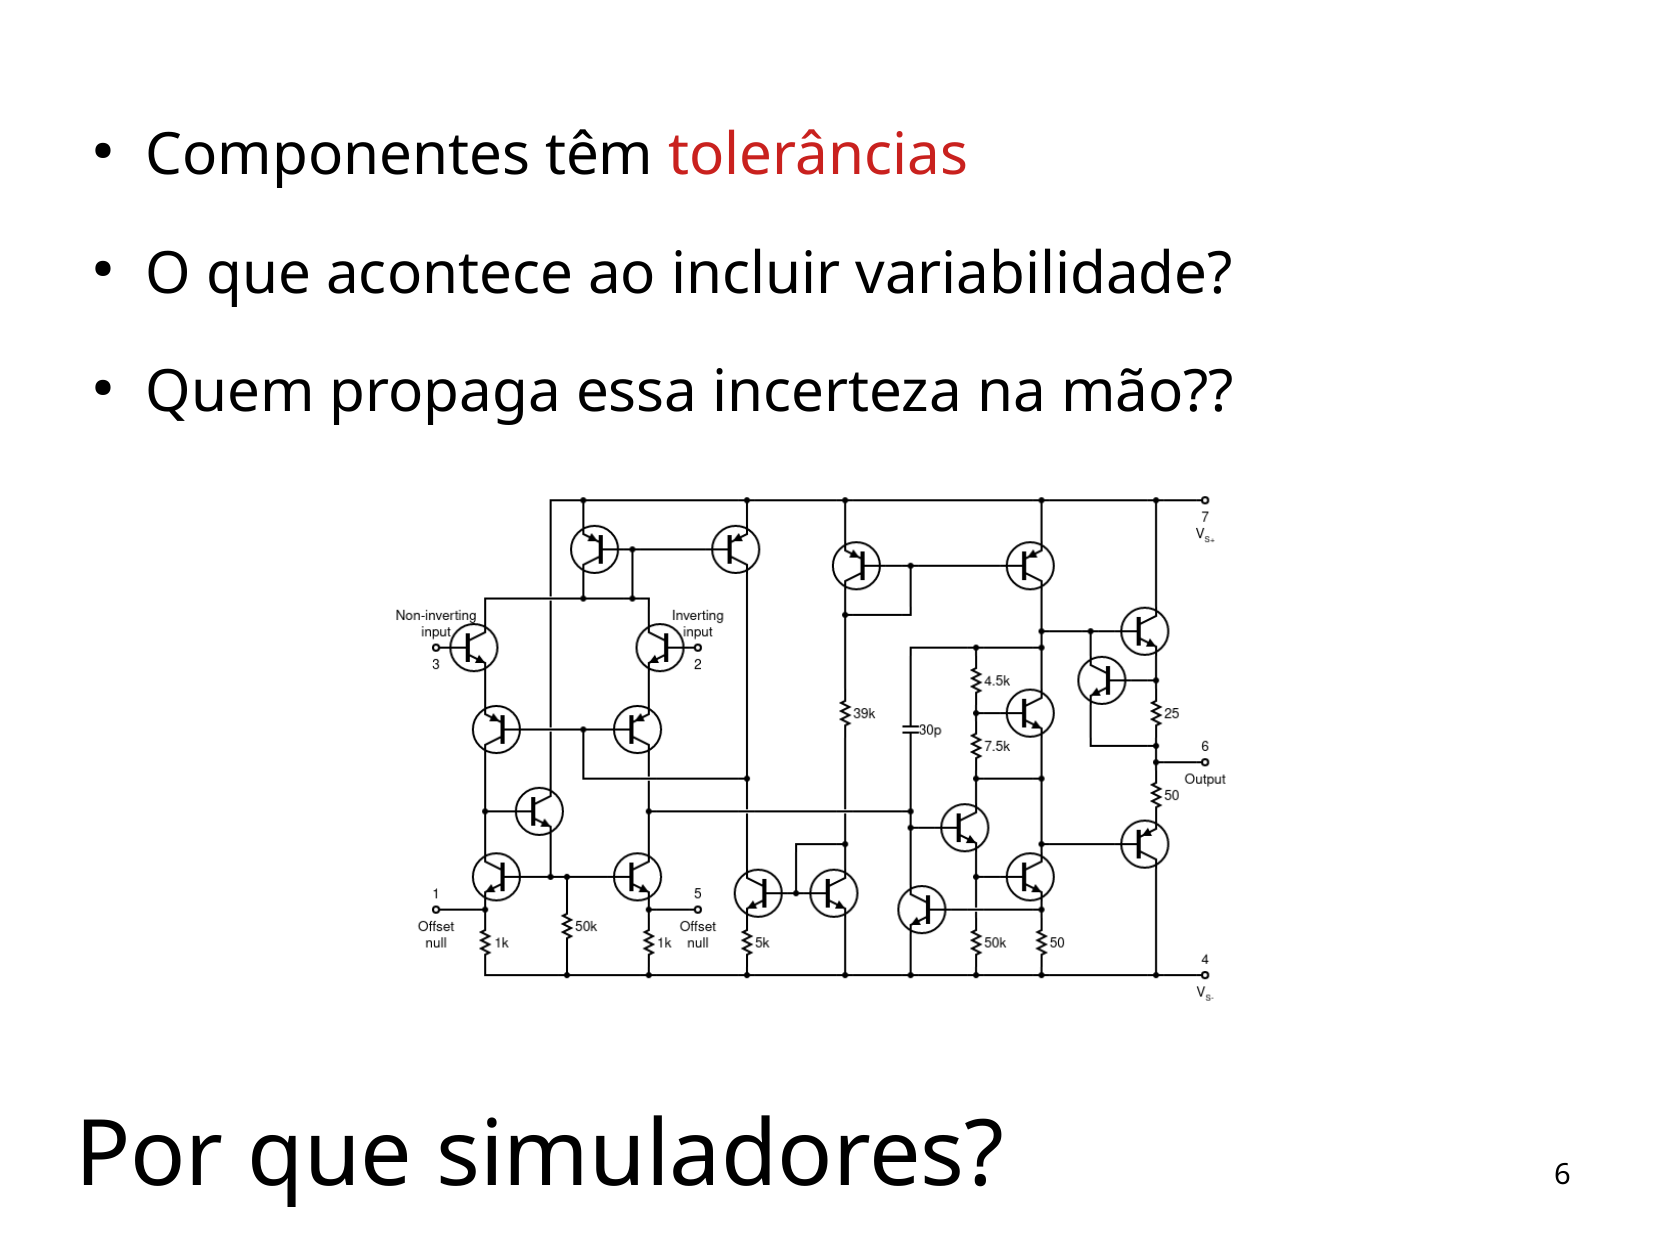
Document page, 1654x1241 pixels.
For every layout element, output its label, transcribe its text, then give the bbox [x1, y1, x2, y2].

list Por que simuladores? [4, 1087, 1088, 1241]
picture [387, 487, 1238, 1013]
list Componentes têm tolerâncias O que acontece ao incluir variabilidade? Quem propaga essa incerteza na mão?? [75, 112, 1576, 1051]
